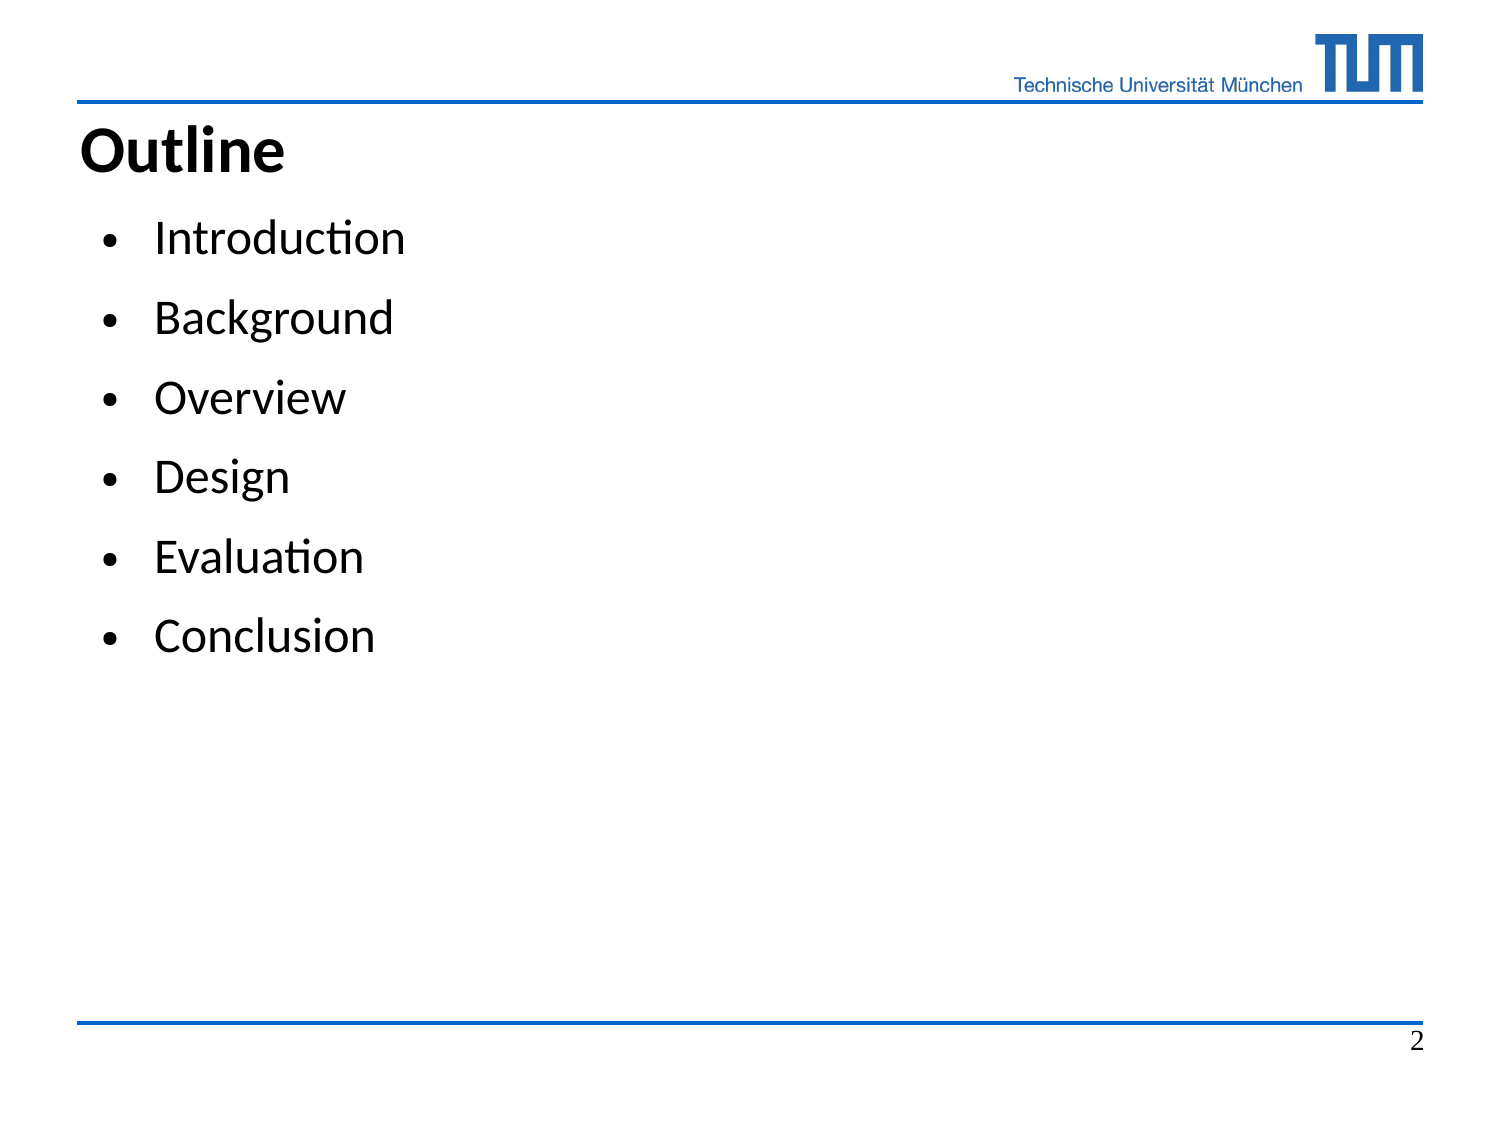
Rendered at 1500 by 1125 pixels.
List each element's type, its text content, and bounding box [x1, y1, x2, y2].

list Introduction Background Overview Design Evaluation Conclusion [83, 217, 1420, 871]
picture [1014, 34, 1423, 92]
title Outline [80, 112, 1419, 200]
